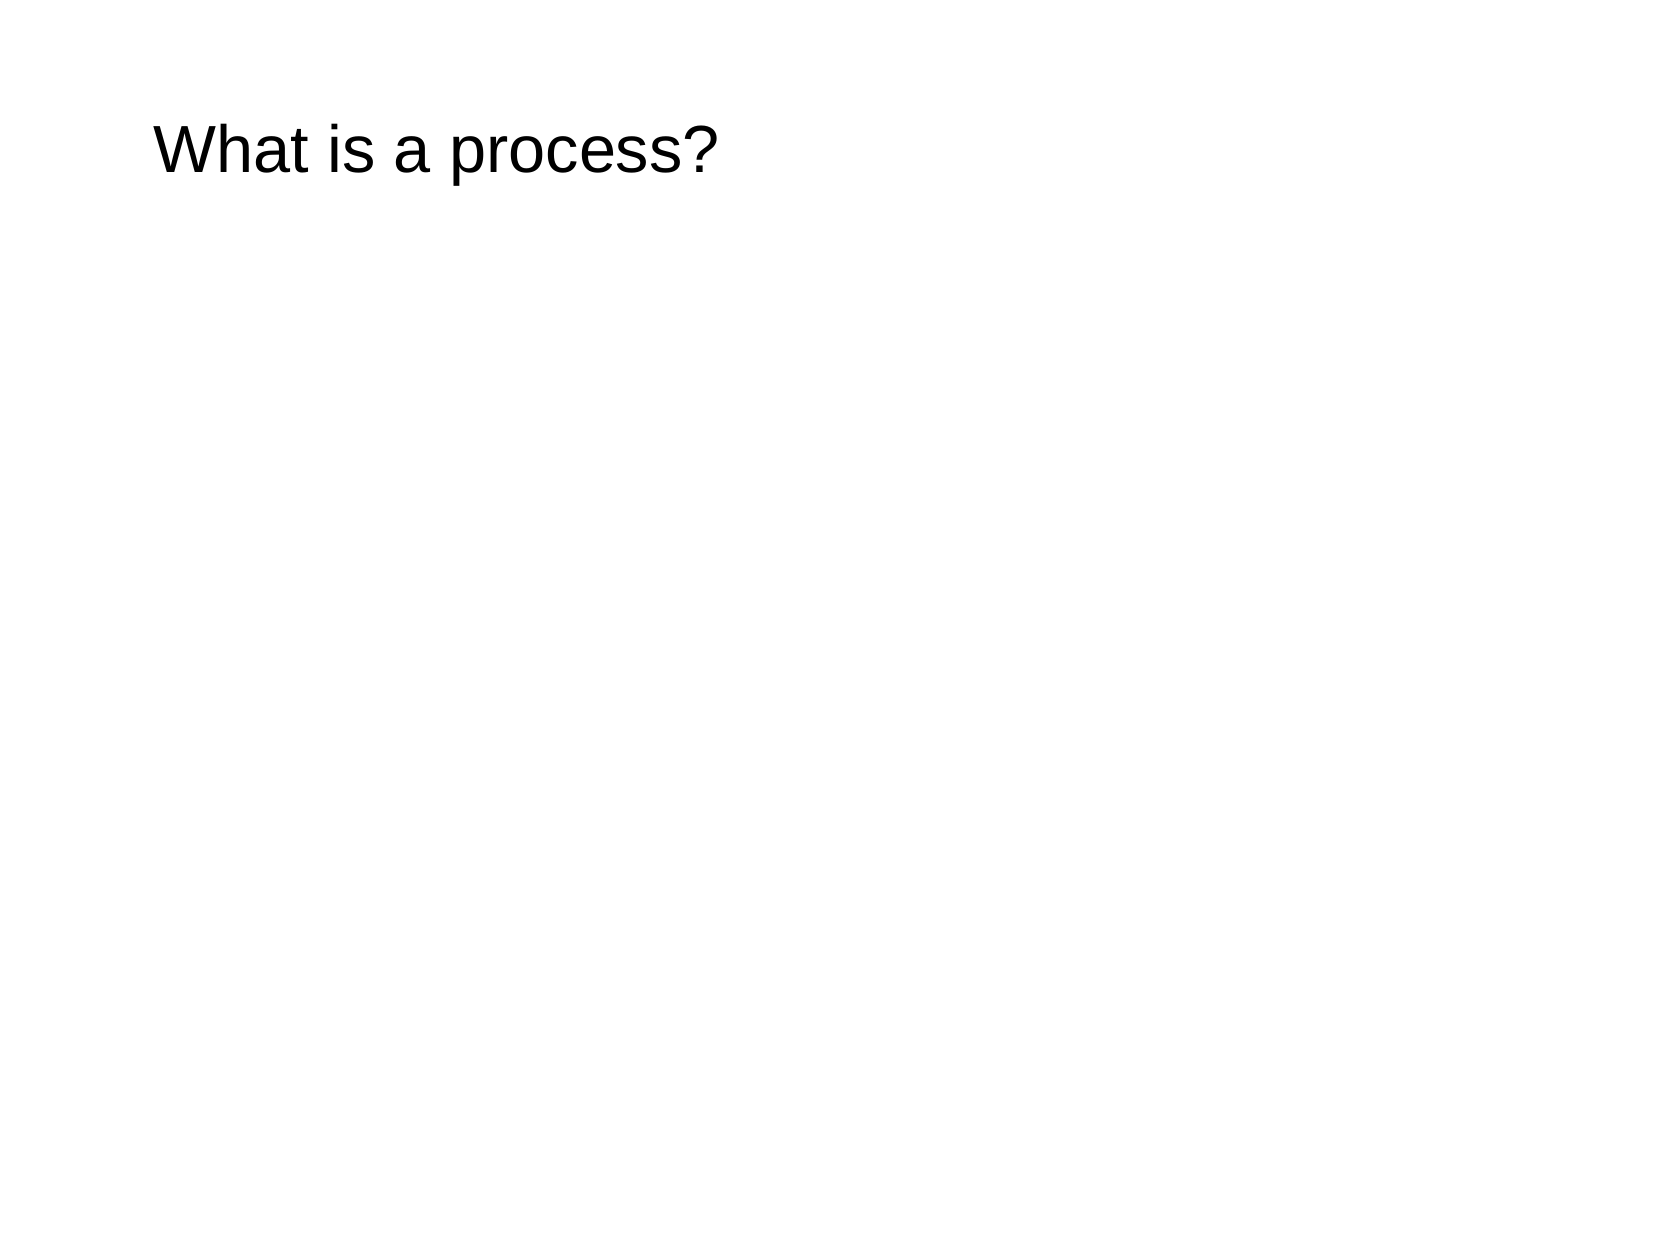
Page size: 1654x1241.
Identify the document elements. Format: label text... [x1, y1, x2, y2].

list What is a process? [82, 112, 1571, 1010]
